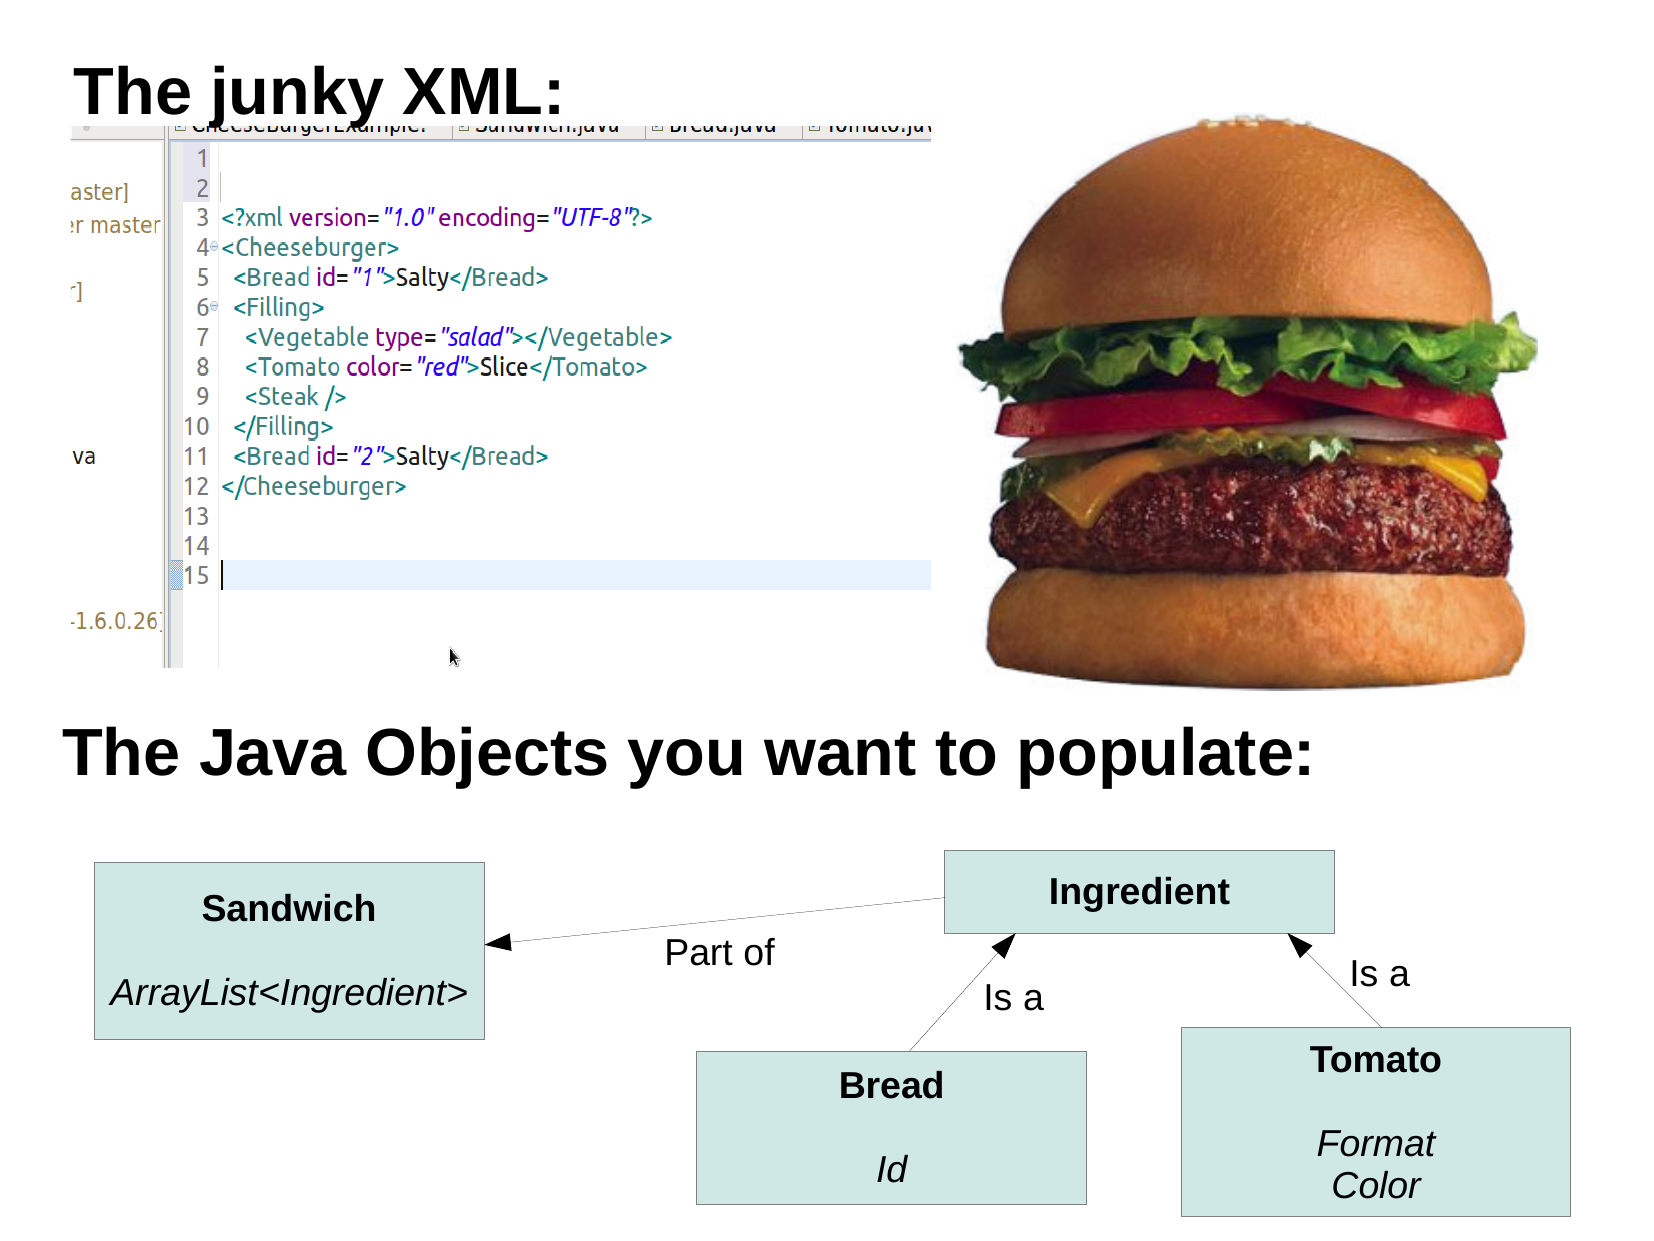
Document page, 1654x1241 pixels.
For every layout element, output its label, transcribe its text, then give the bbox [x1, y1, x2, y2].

text_box Is a [1334, 944, 1441, 1002]
text_box Ingredient [944, 850, 1335, 934]
text_box Tomato Format Color [1181, 1027, 1571, 1217]
picture [70, 126, 932, 668]
text_box Bread Id [696, 1051, 1087, 1205]
text_box Sandwich ArrayList<Ingredient> [94, 862, 485, 1040]
text_box Is a [968, 968, 1075, 1026]
text_box Part of [649, 923, 792, 981]
text_box The junky XML: [59, 47, 591, 137]
picture [956, 112, 1538, 691]
text_box The Java Objects you want to populate: [47, 707, 1418, 798]
